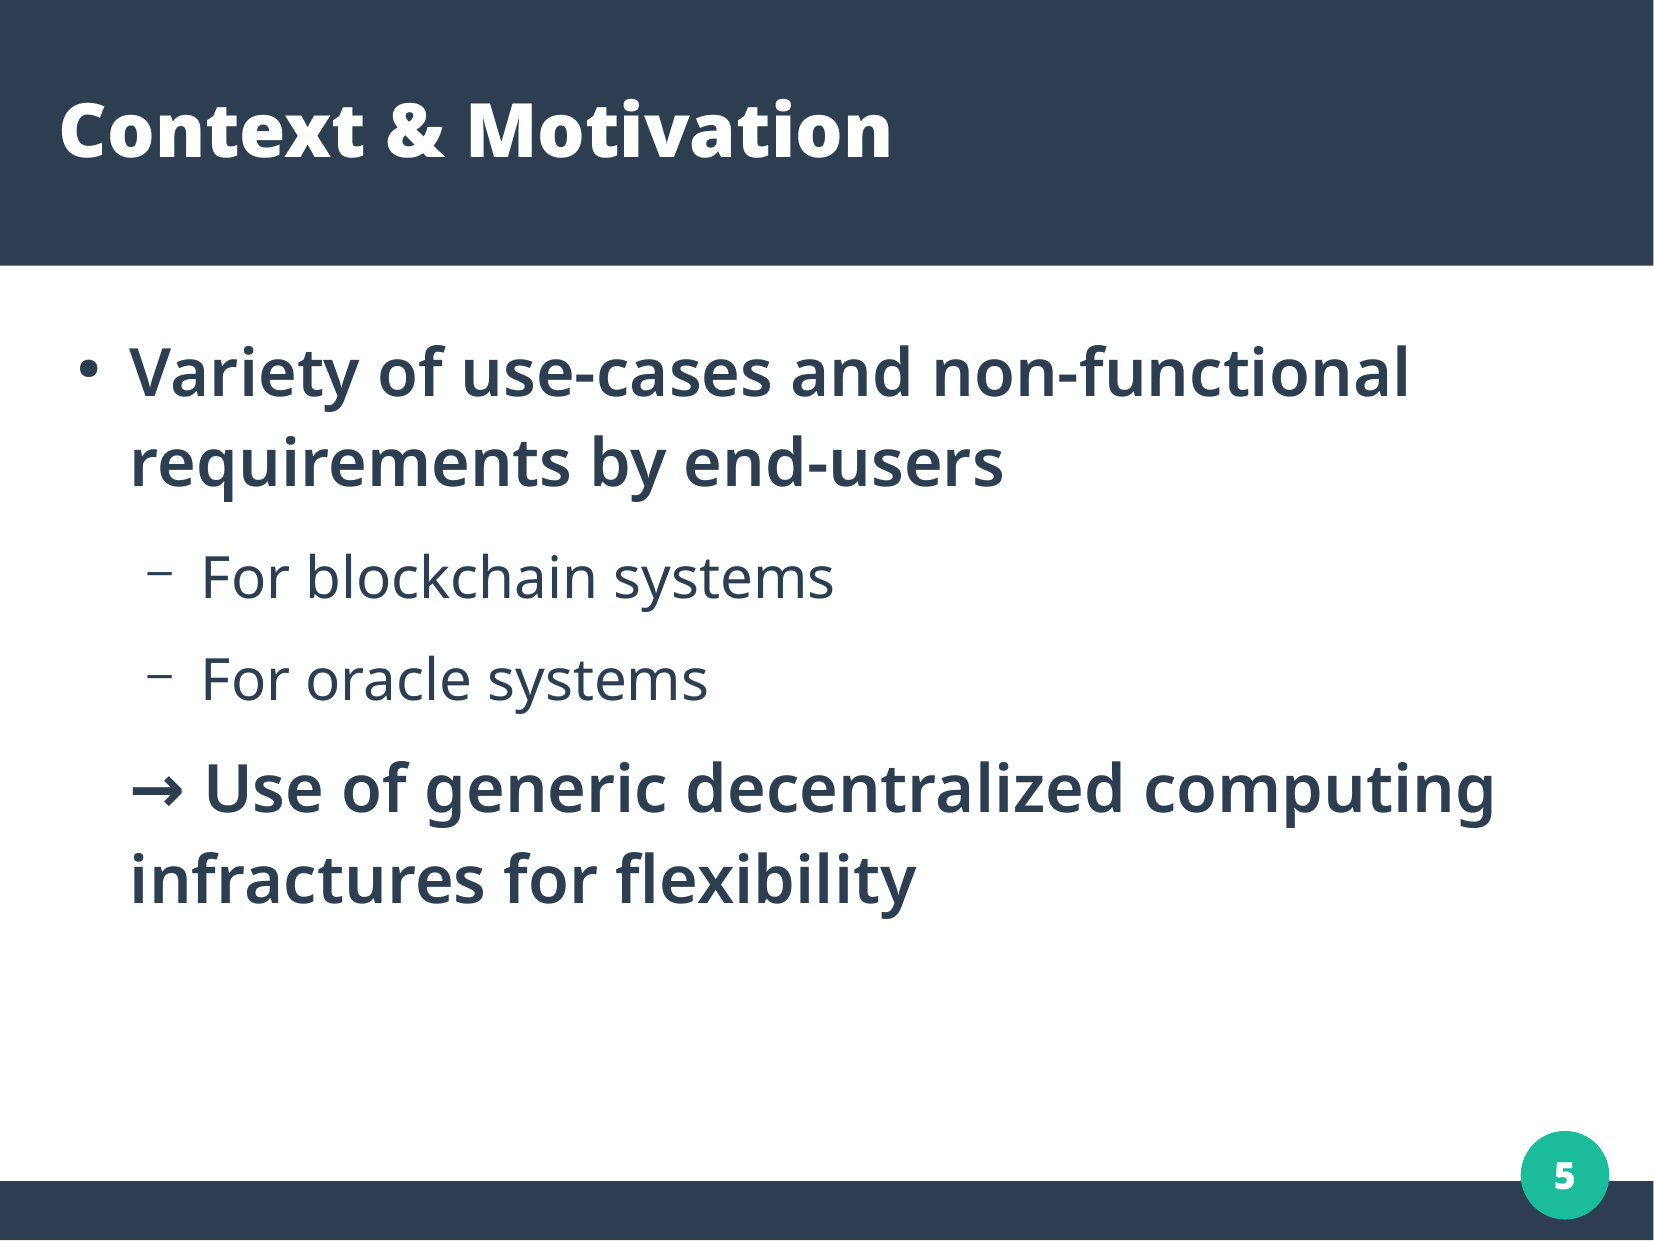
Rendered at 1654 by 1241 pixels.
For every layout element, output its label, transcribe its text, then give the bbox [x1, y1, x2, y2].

title Context & Motivation [59, 49, 1595, 207]
list Variety of use-cases and non-functional requirements by end-users For blockchain systems For oracle systems → Use of generic decentralized computing infractures for flexibility [59, 324, 1595, 1152]
